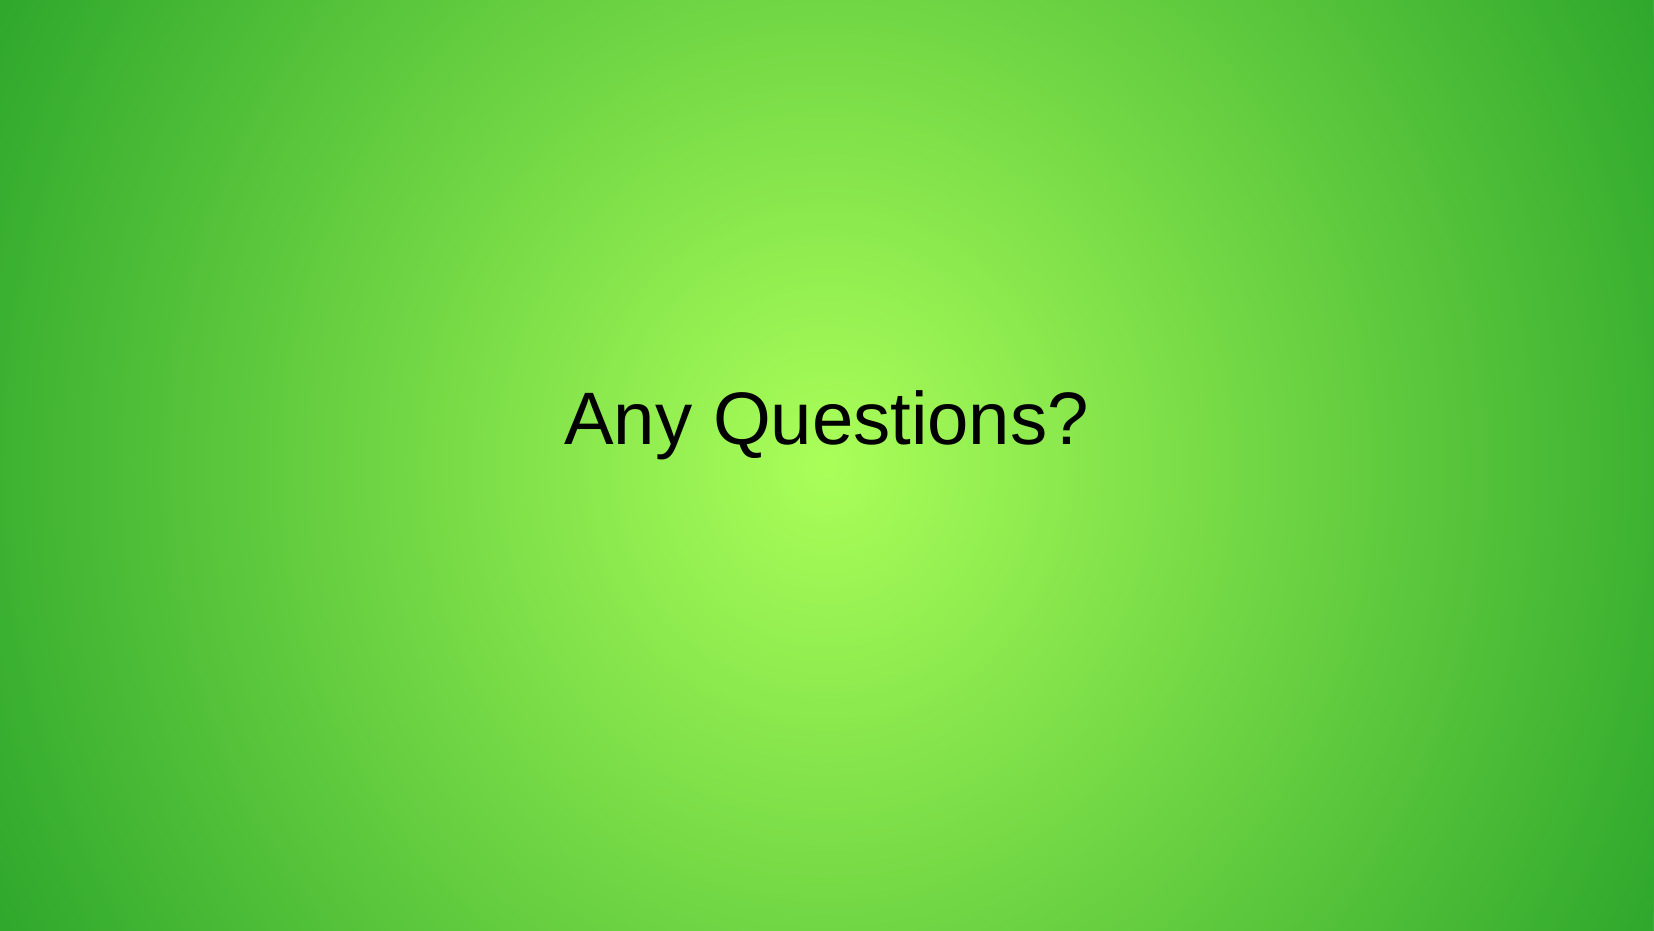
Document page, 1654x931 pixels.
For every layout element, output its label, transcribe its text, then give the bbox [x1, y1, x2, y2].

title Any Questions? [82, 342, 1571, 497]
